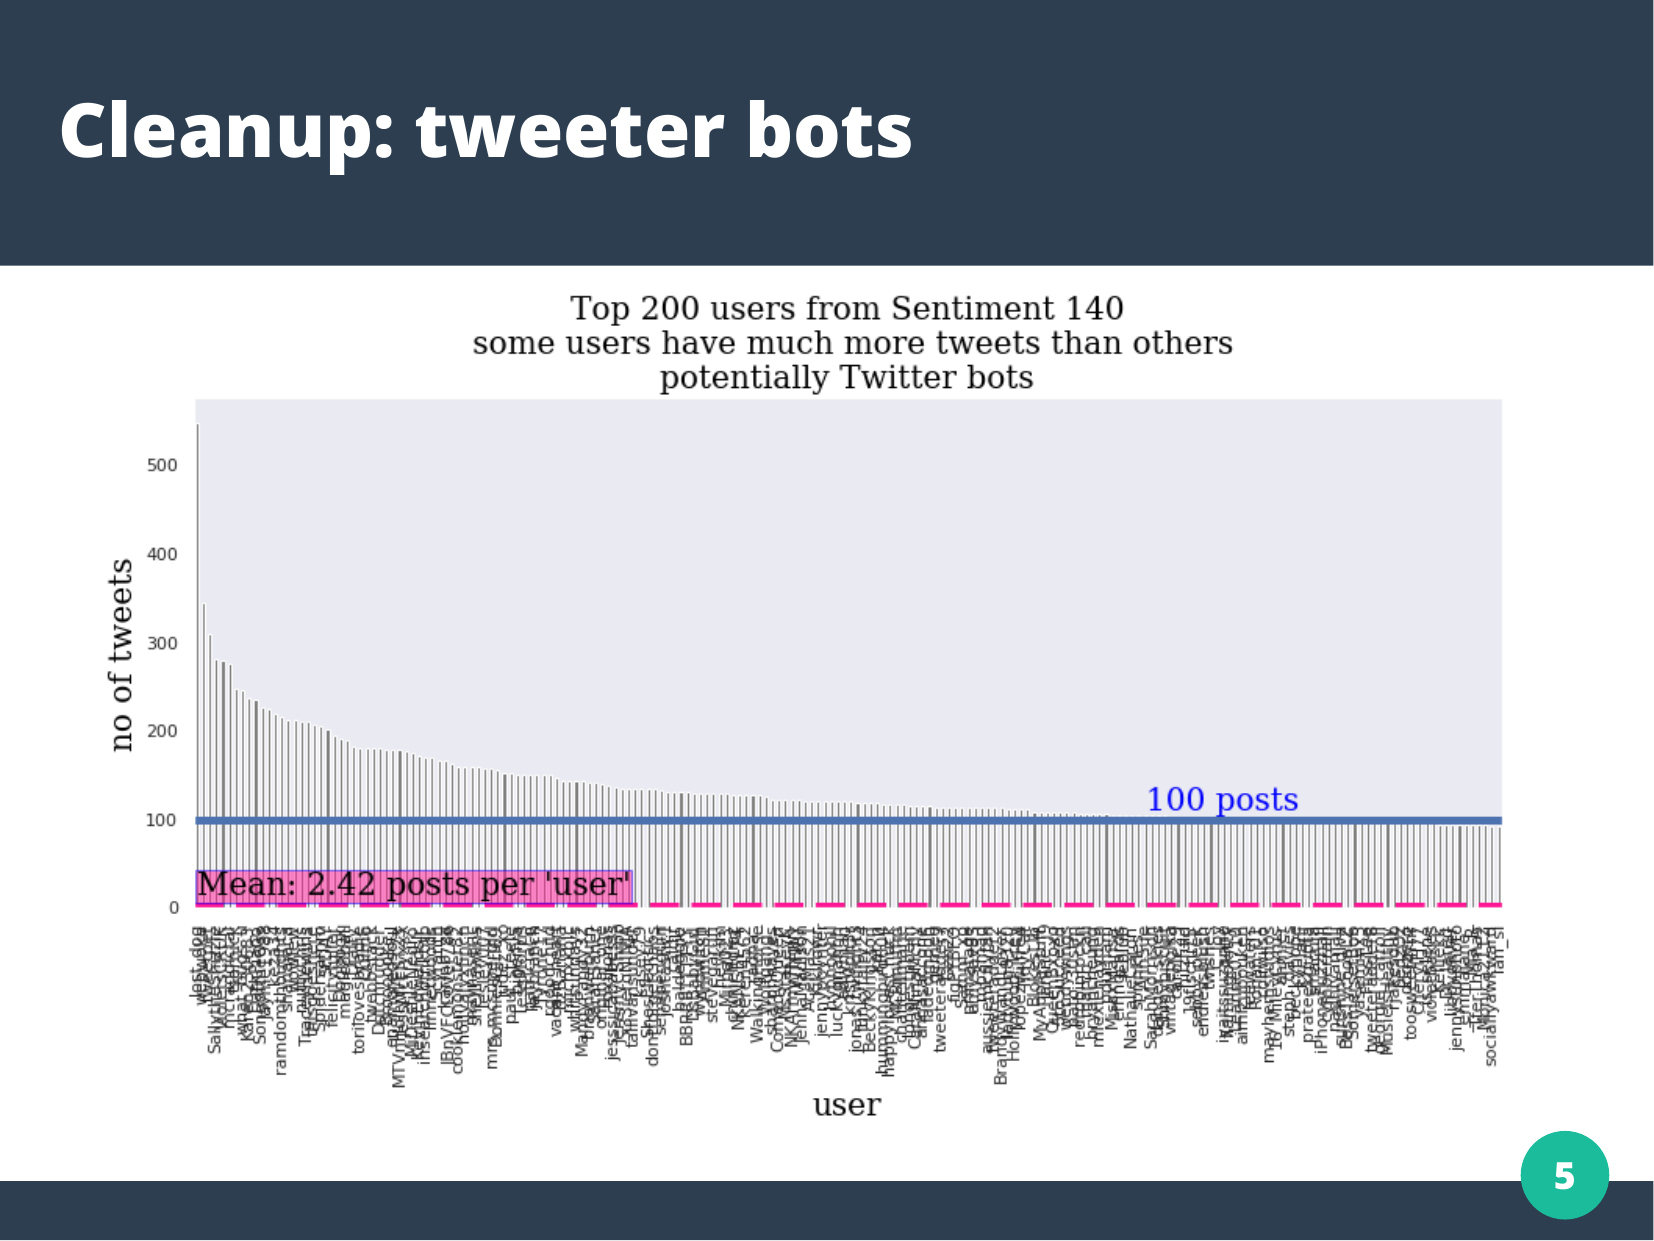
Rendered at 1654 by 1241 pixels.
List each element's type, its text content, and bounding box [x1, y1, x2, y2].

picture [94, 290, 1529, 1123]
title Cleanup: tweeter bots [59, 49, 1595, 207]
